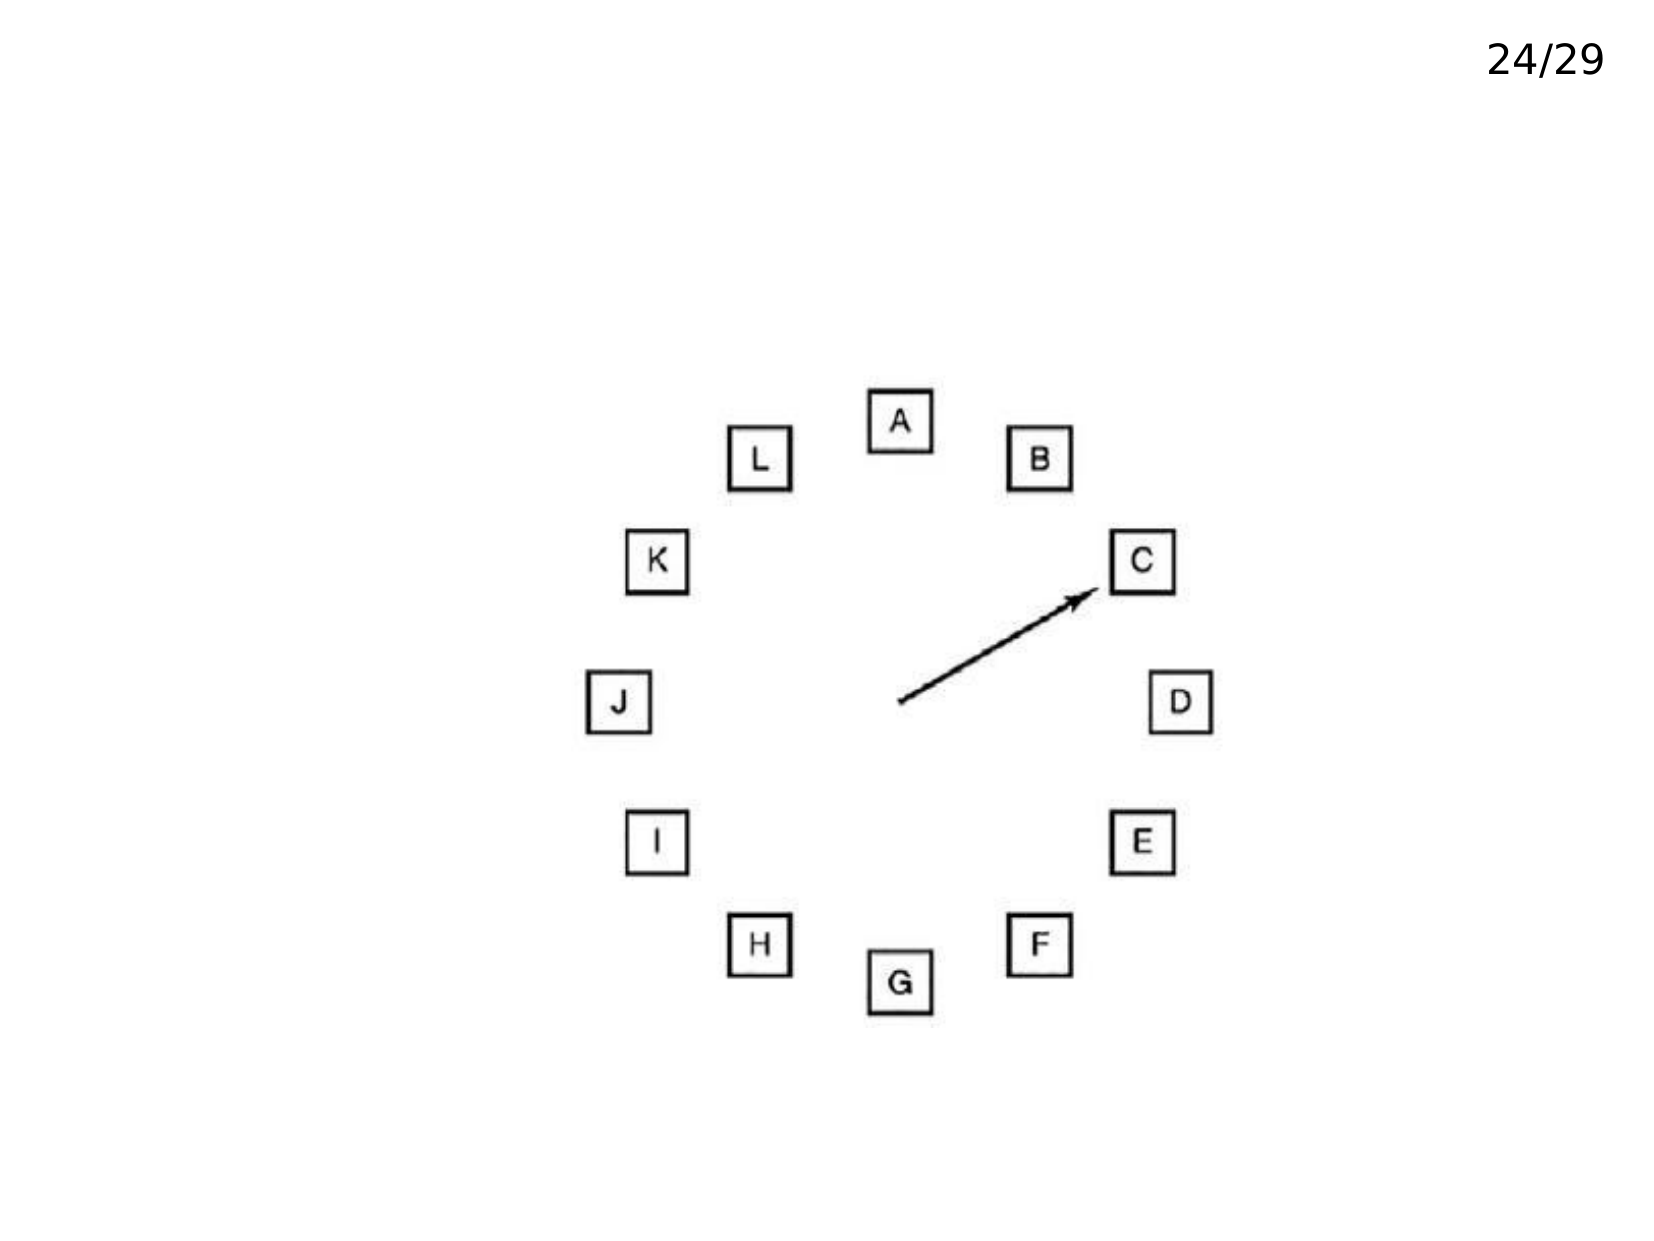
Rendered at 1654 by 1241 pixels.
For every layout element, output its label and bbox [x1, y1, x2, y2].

picture [571, 360, 1231, 1028]
